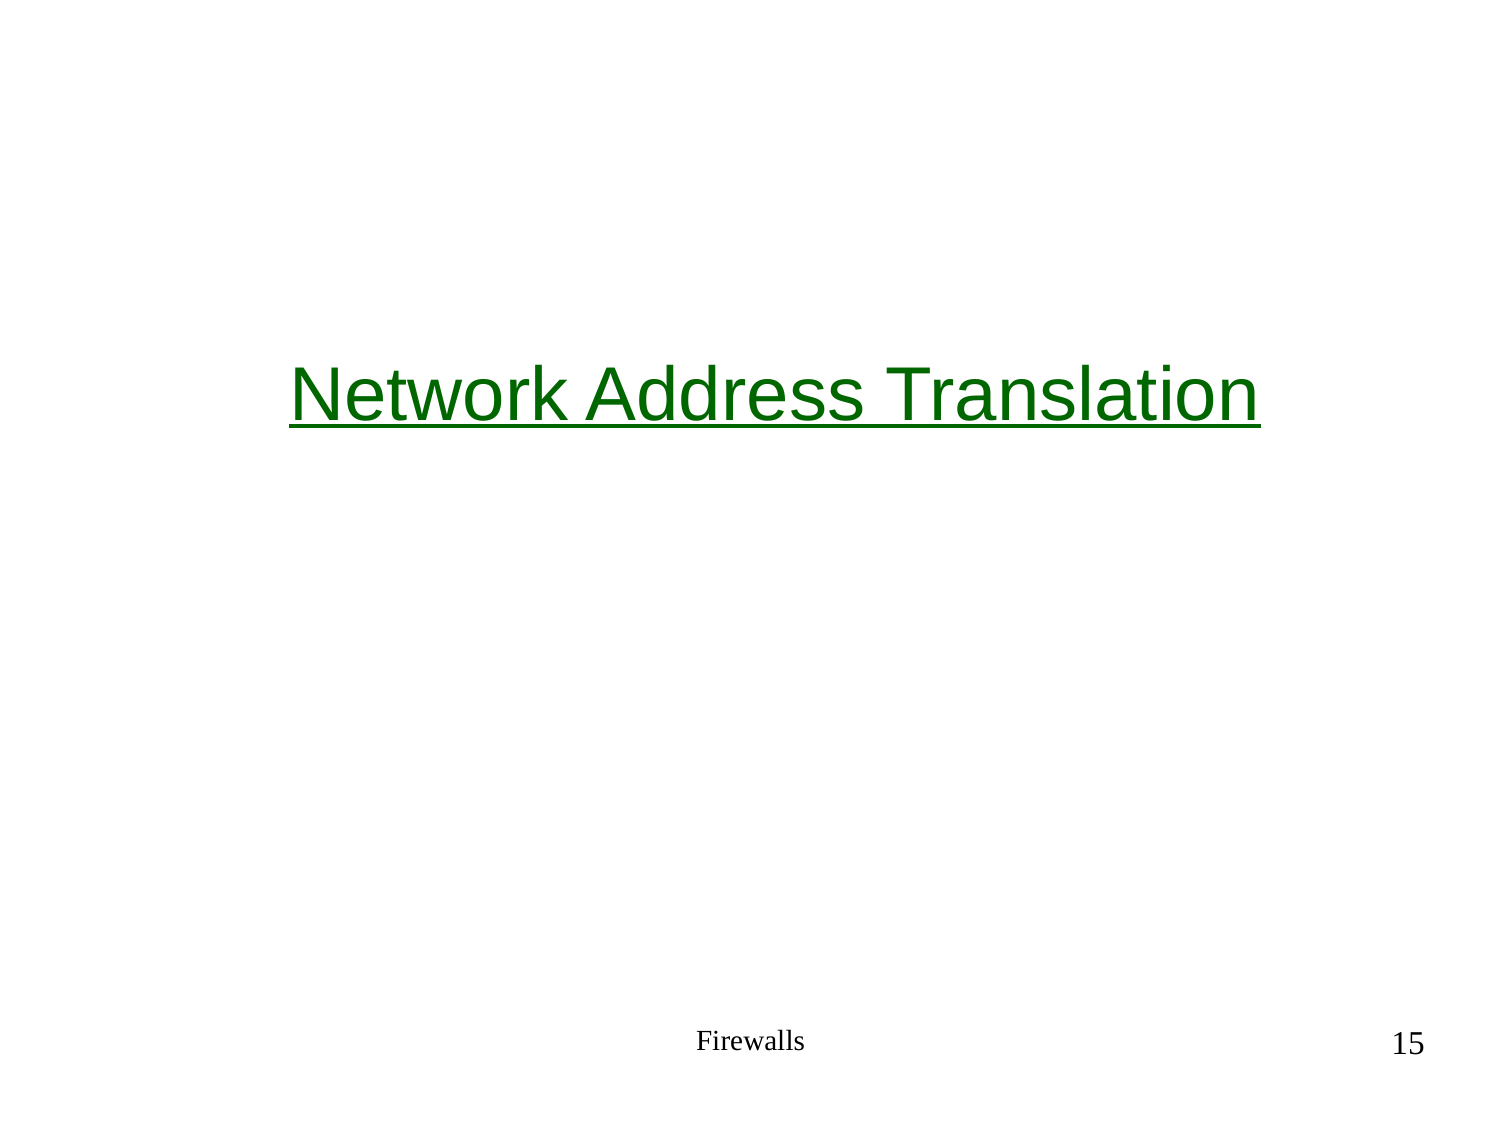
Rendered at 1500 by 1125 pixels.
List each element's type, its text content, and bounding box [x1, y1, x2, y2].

title Network Address Translation [150, 299, 1401, 488]
